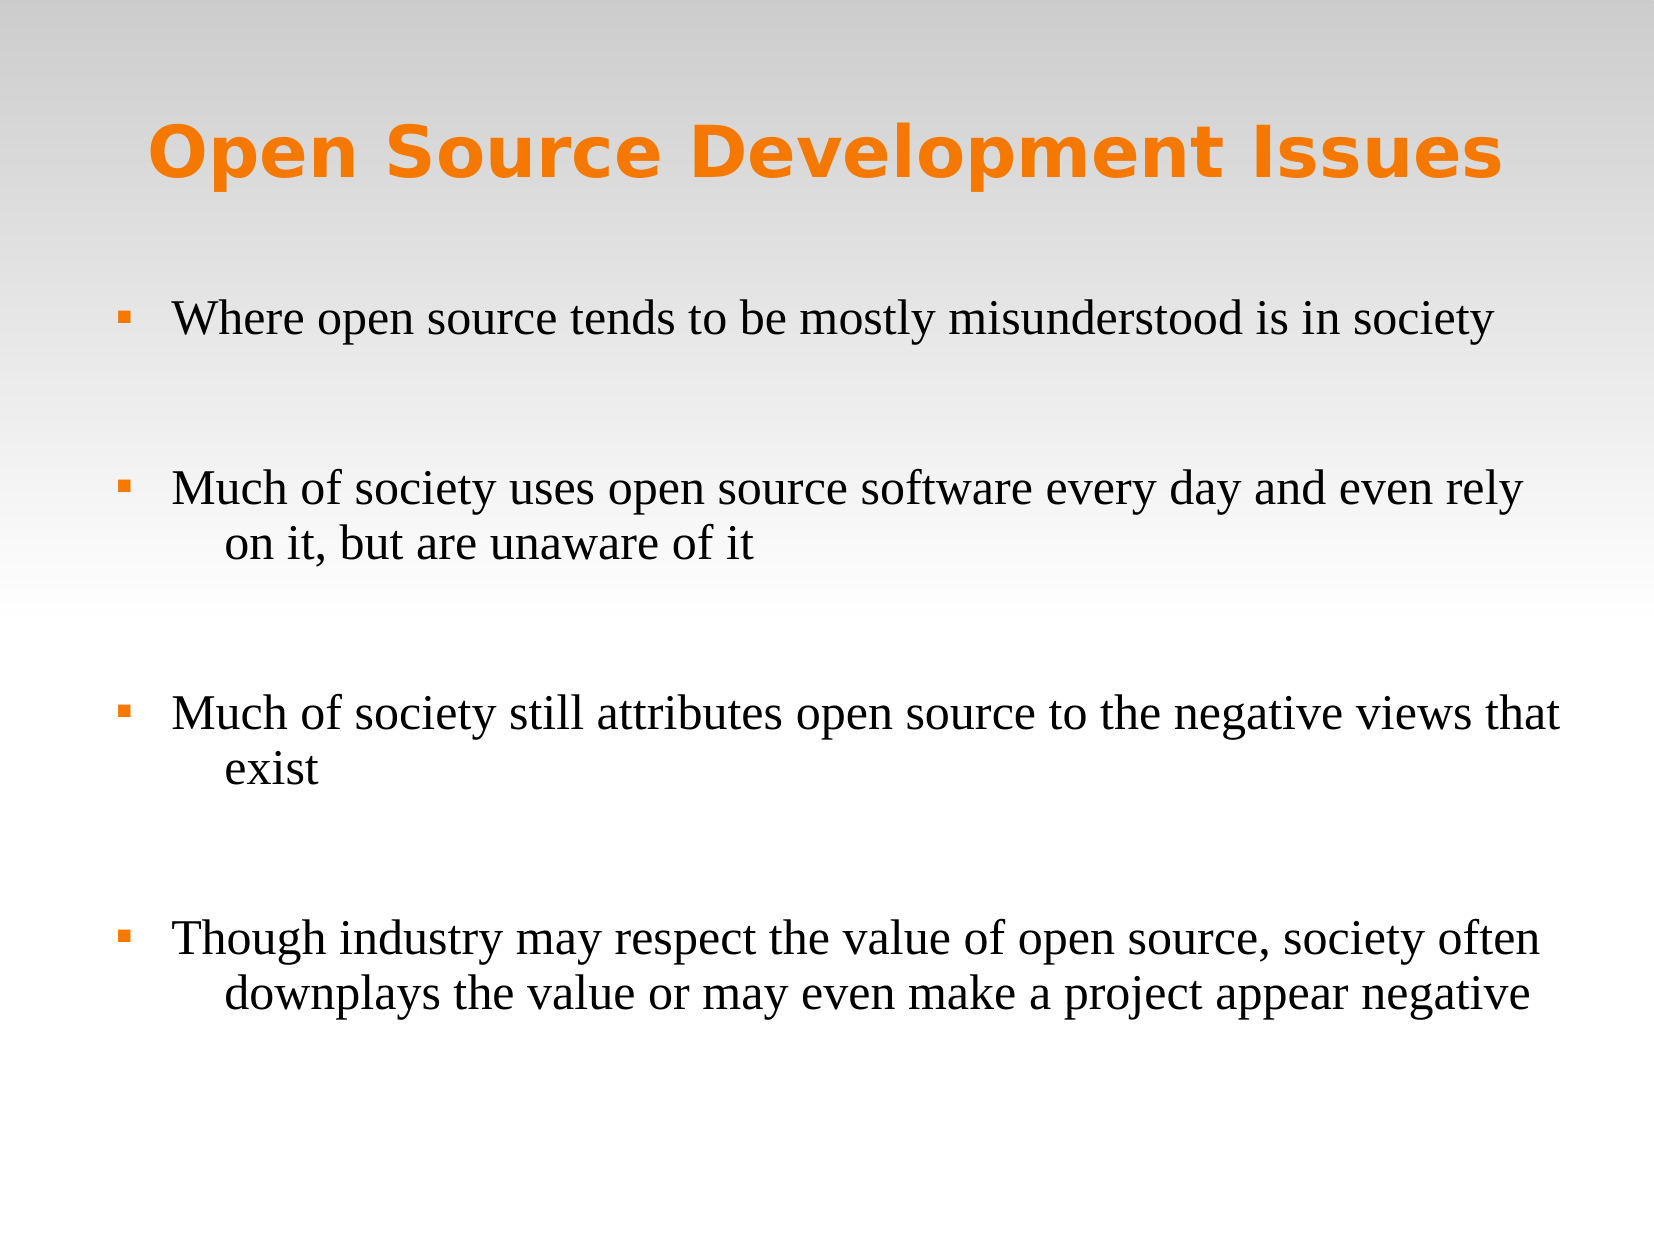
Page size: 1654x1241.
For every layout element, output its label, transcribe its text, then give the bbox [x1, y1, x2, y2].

list Where open source tends to be mostly misunderstood is in society Much of society uses open source software every day and even rely on it, but are unaware of it Much of society still attributes open source to the negative views that exist Though industry may respect the value of open source, society often downplays the value or may even make a project appear negative [82, 290, 1571, 1109]
title Open Source Development Issues [82, 49, 1571, 257]
